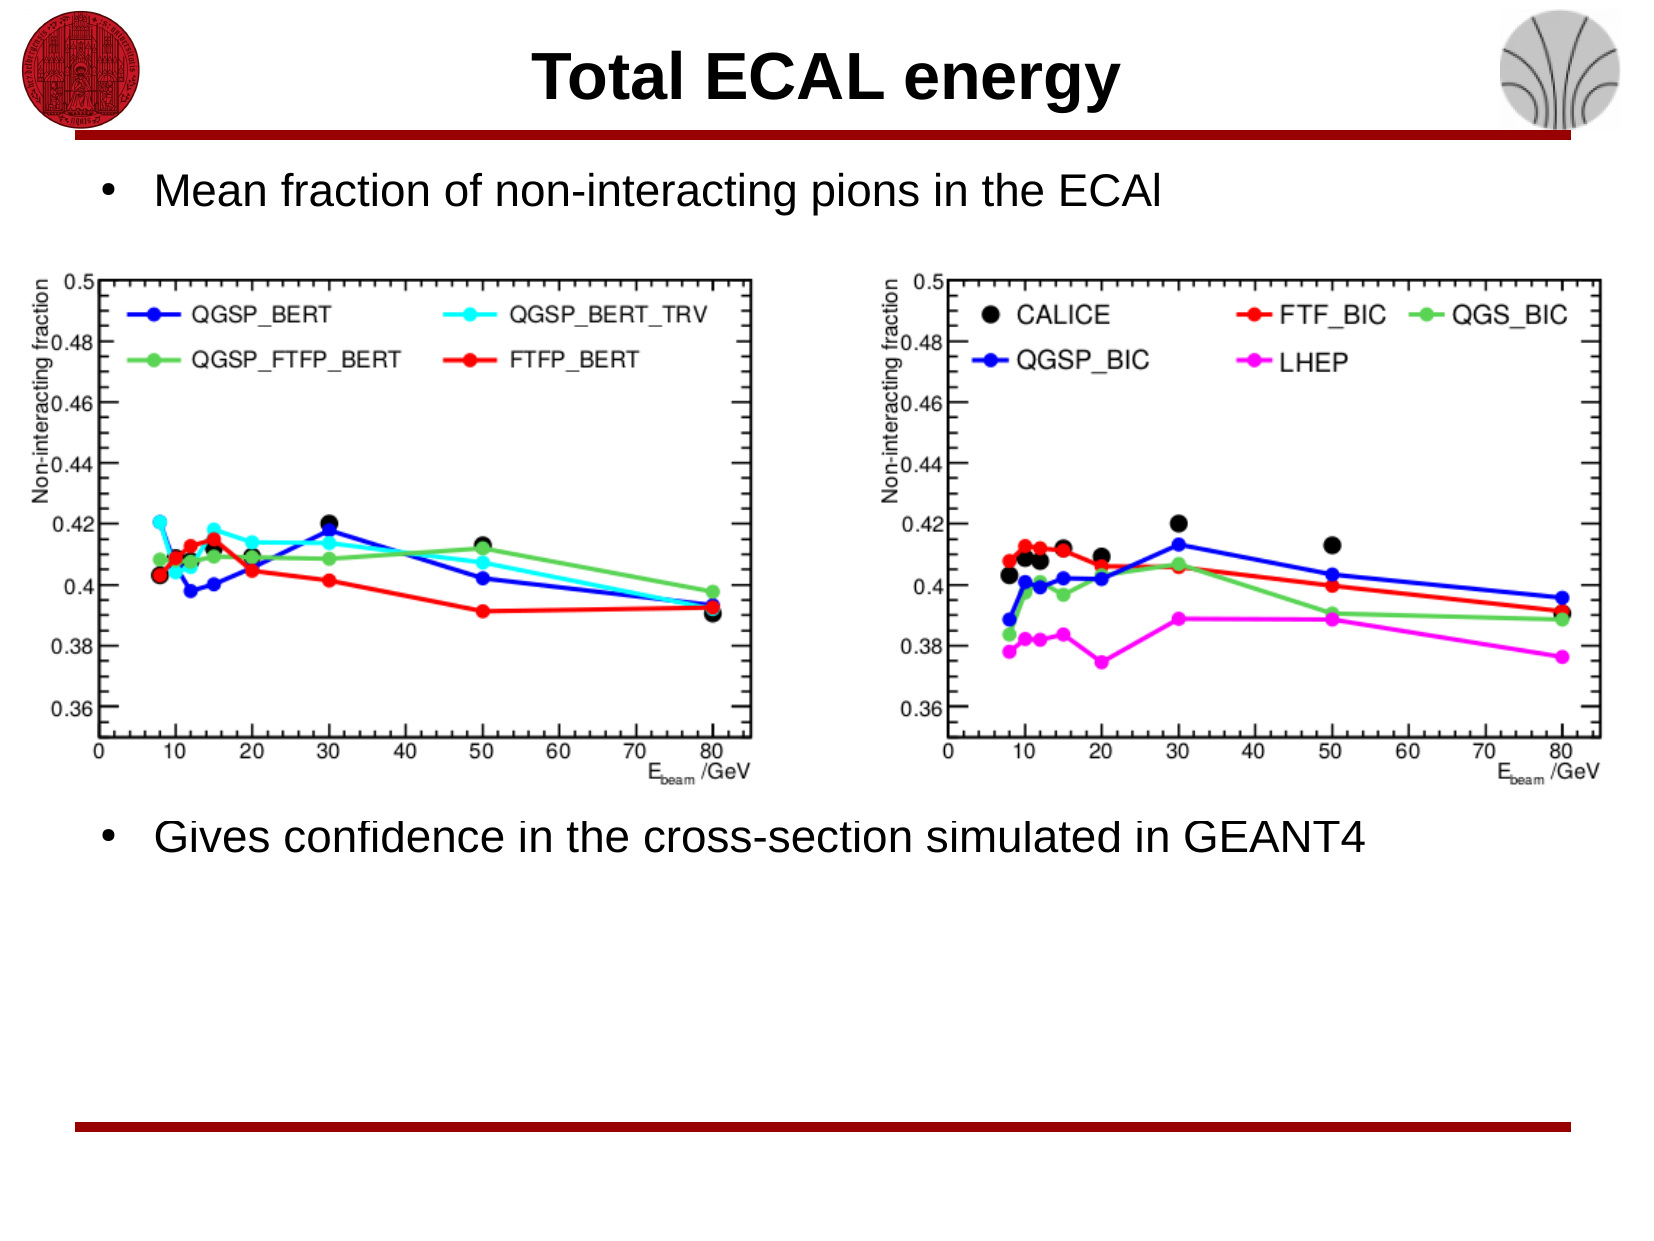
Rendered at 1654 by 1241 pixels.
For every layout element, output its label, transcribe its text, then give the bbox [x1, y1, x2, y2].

picture [1500, 9, 1621, 131]
picture [3, 250, 1654, 821]
picture [20, 9, 141, 130]
list Mean fraction of non-interacting pions in the ECAl Gives confidence in the cross-section simulated in GEANT4 [82, 165, 1571, 250]
title Total ECAL energy [82, 25, 1571, 127]
list Mean fraction of non-interacting pions in the ECAl Gives confidence in the cross-section simulated in GEANT4 [82, 821, 1571, 1111]
